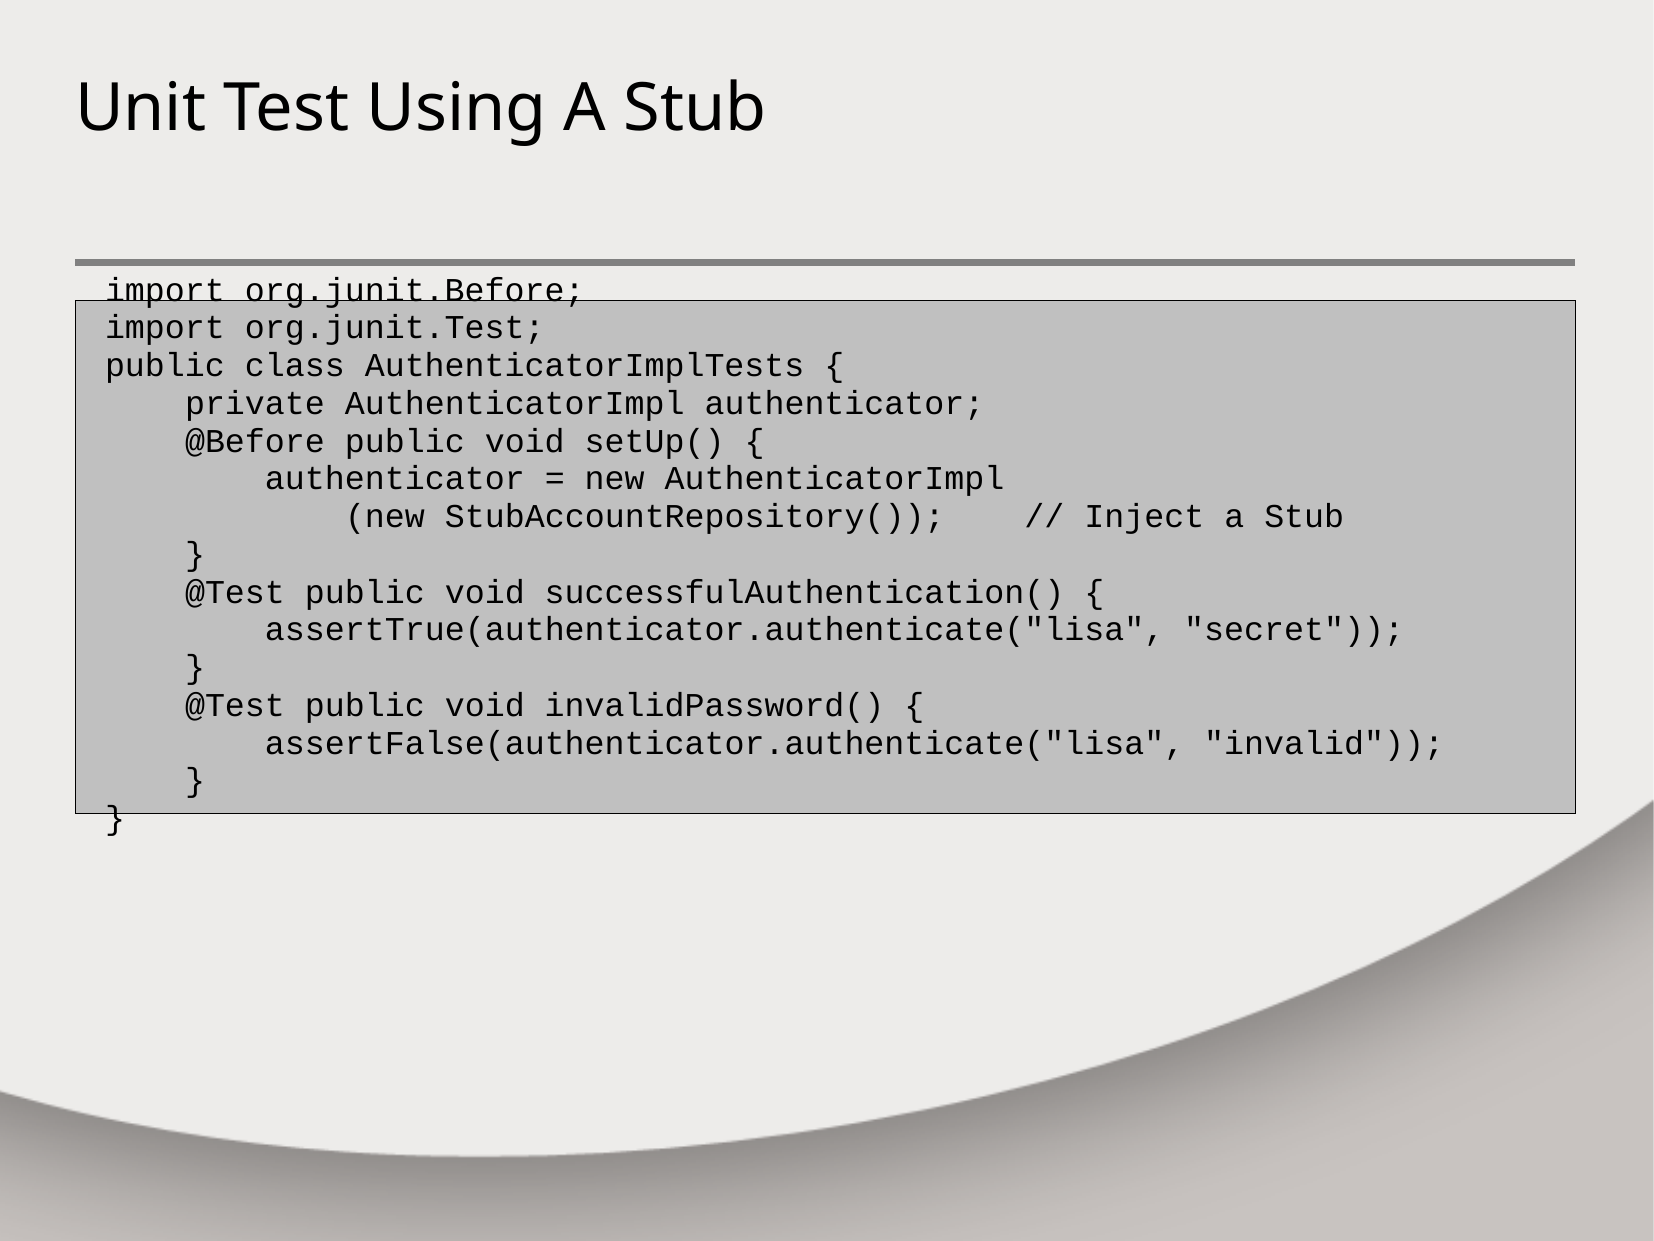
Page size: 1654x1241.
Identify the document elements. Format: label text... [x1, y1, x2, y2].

text_box import org.junit.Before; import org.junit.Test; public class AuthenticatorImplTests { private AuthenticatorImpl authenticator; @Before public void setUp() { authenticator = new AuthenticatorImpl (new StubAccountRepository()); // Inject a Stub } @Test public void successfulAuthentication() { assertTrue(authenticator.authenticate("lisa", "secret")); } @Test public void invalidPassword() { assertFalse(authenticator.authenticate("lisa", "invalid")); } } [75, 300, 1576, 814]
picture [0, 0, 1654, 1241]
title Unit Test Using A Stub [75, 75, 1576, 226]
